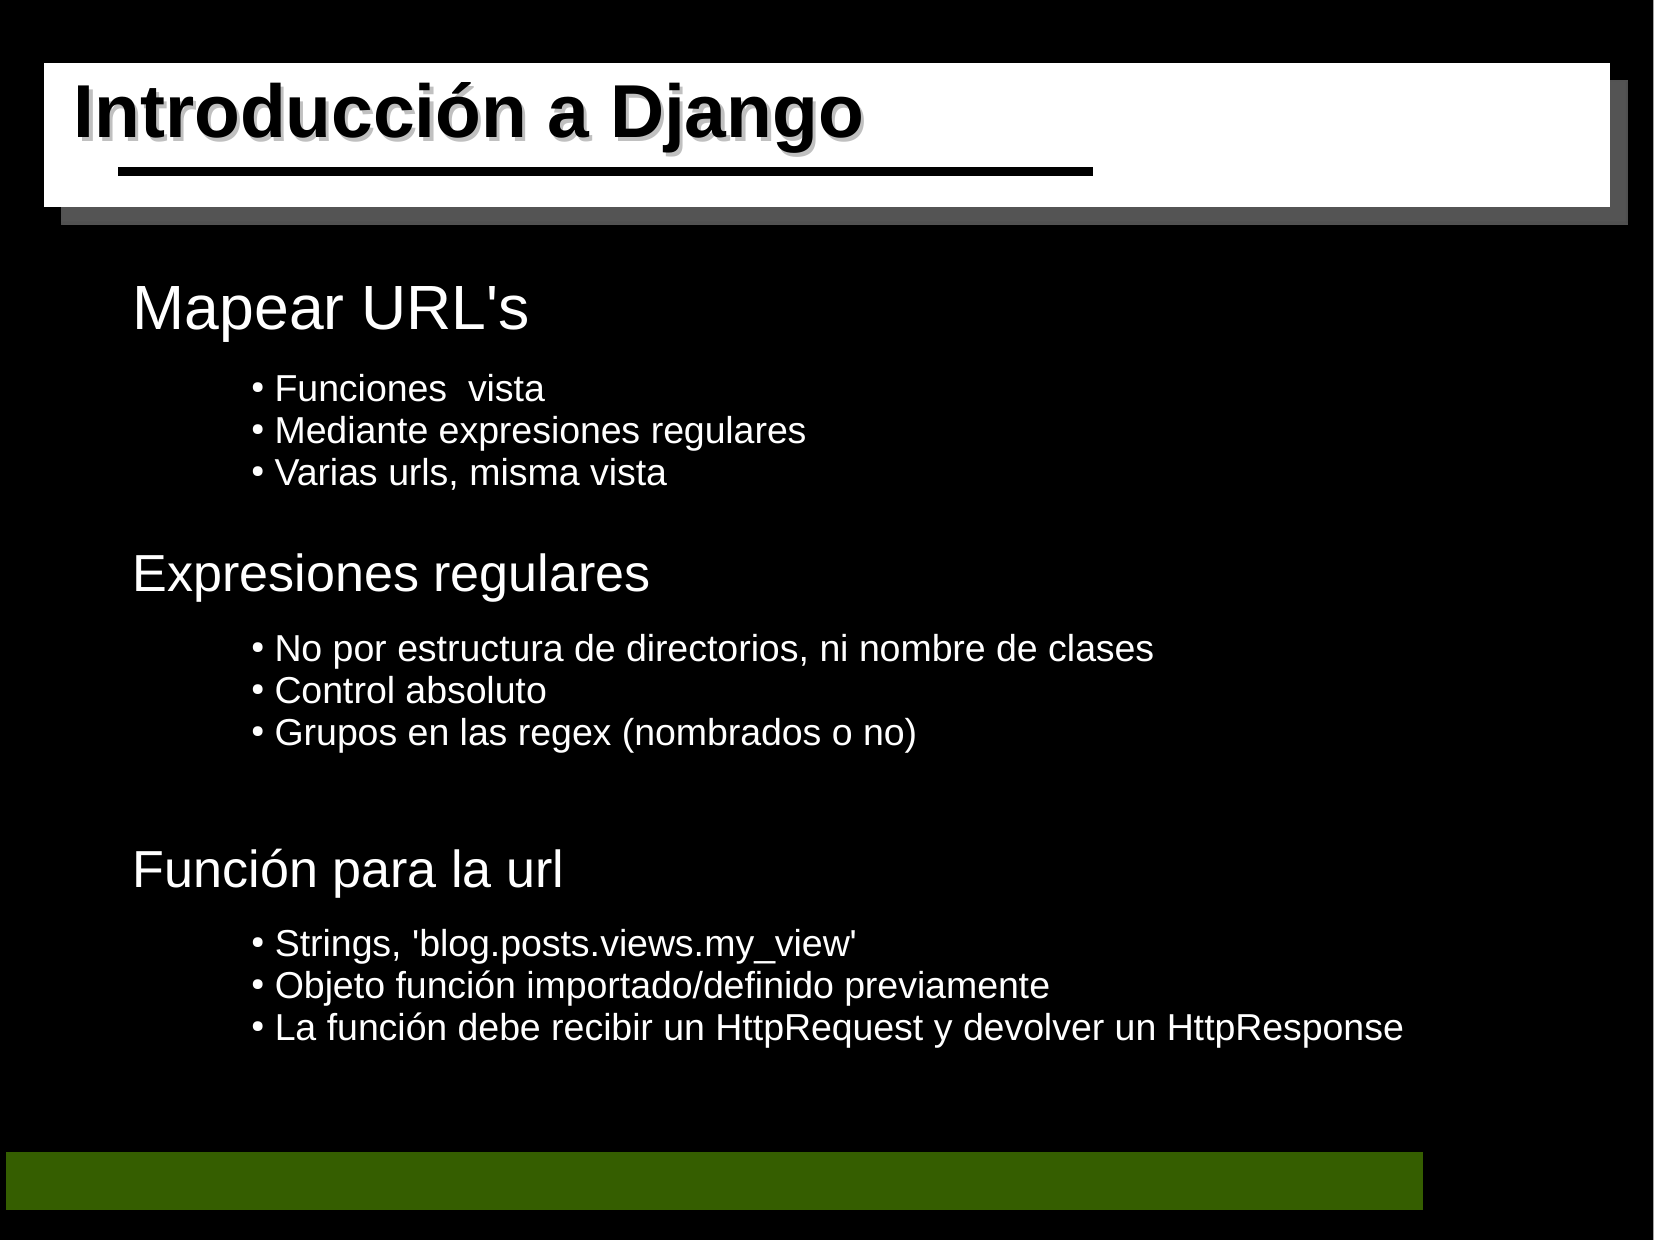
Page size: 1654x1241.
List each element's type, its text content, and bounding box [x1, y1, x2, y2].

text_box [44, 63, 1610, 207]
text_box [5, 1151, 1424, 1211]
text_box Funciones vista Mediante expresiones regulares Varias urls, misma vista [236, 360, 1447, 502]
text_box No por estructura de directorios, ni nombre de clases Control absoluto Grupos en las regex (nombrados o no) [236, 620, 1447, 761]
text_box Expresiones regulares [118, 537, 666, 611]
text_box Función para la url [118, 832, 580, 906]
text_box Strings, 'blog.posts.views.my_view' Objeto función importado/definido previamente La función debe recibir un HttpRequest y devolver un HttpResponse [236, 915, 1447, 1057]
text_box Introducción a Django [59, 62, 894, 184]
text_box Mapear URL's [118, 265, 546, 351]
